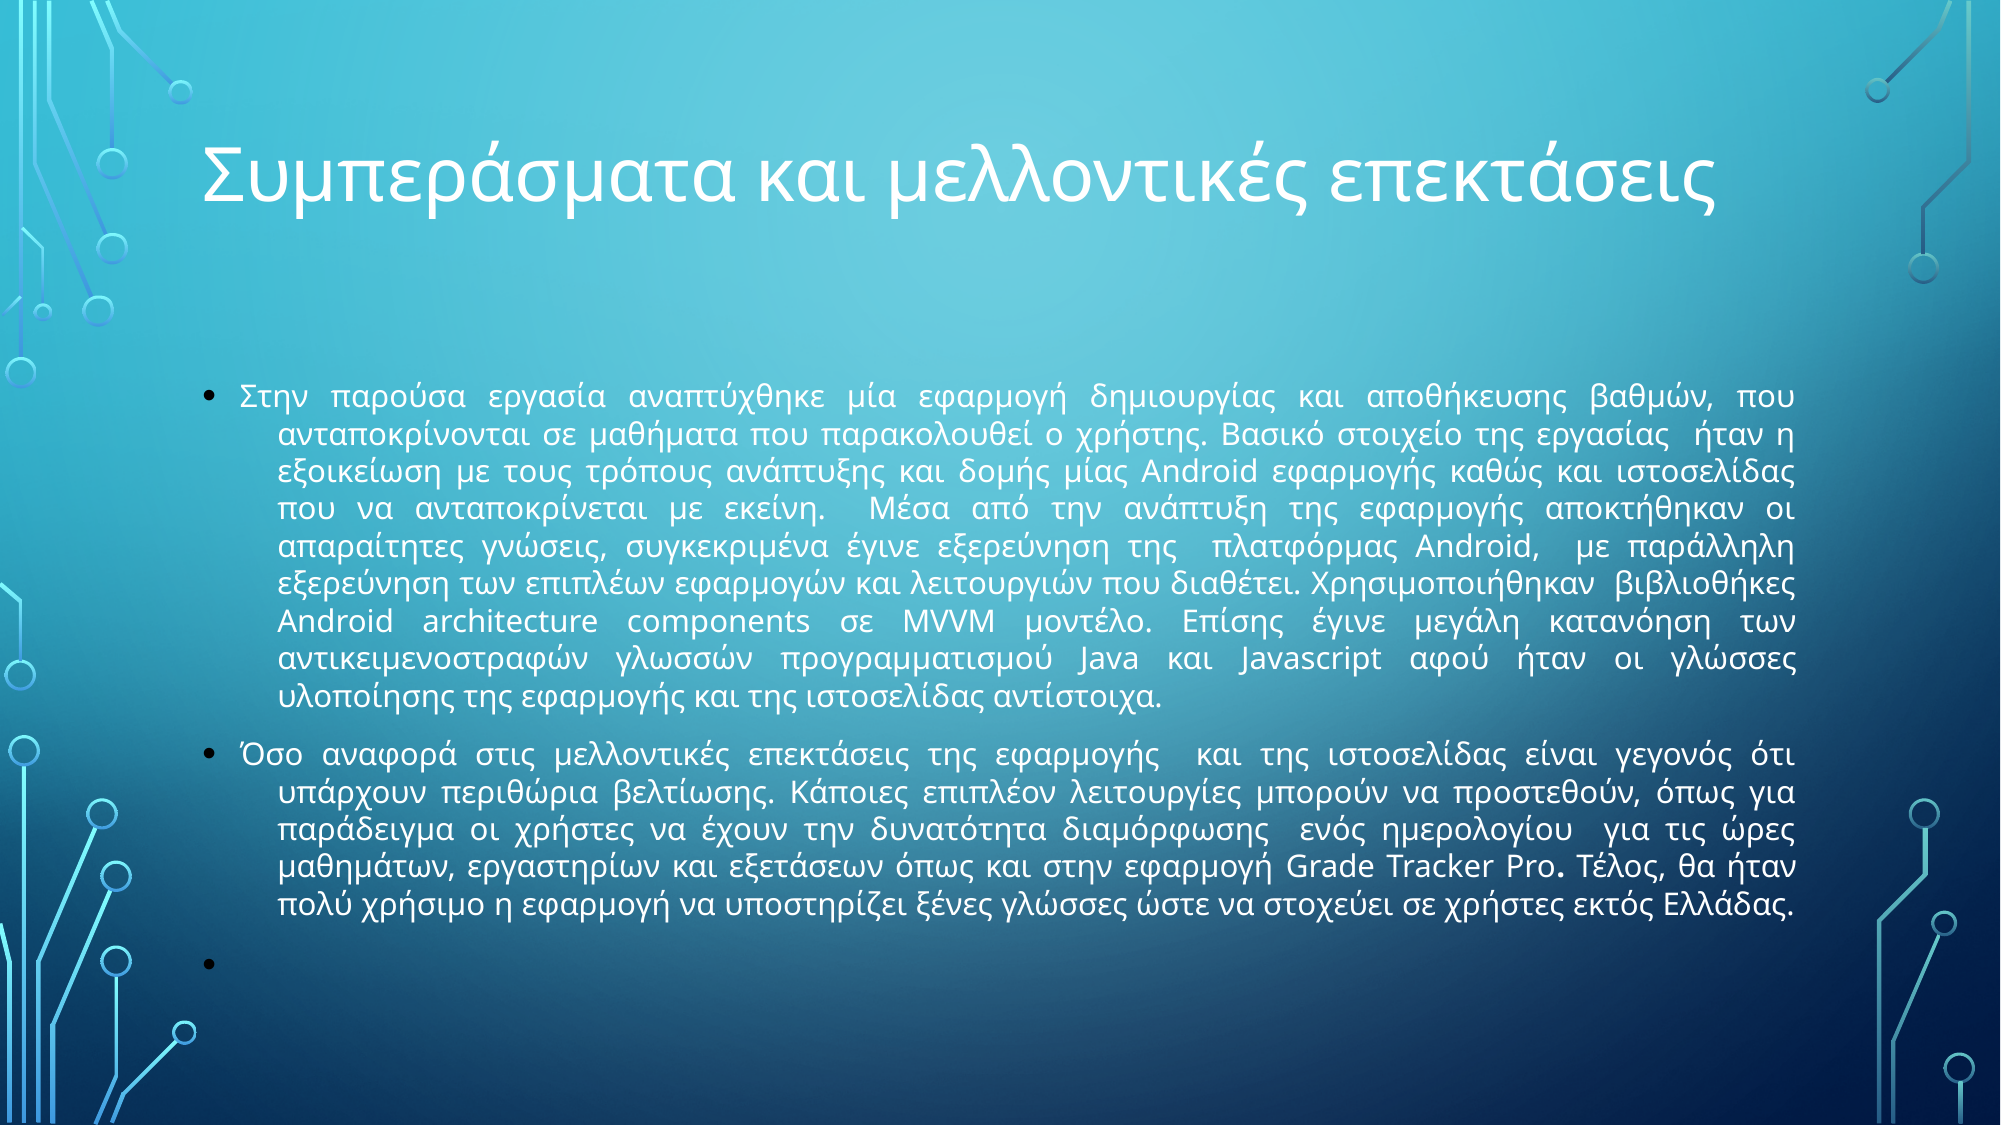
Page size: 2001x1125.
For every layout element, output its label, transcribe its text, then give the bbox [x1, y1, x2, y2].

list Στην παρούσα εργασία αναπτύχθηκε μία εφαρμογή δημιουργίας και αποθήκευσης βαθμών, που ανταποκρίνονται σε μαθήματα που παρακολουθεί ο χρήστης. Βασικό στοιχείο της εργασίας ήταν η εξοικείωση με τους τρόπους ανάπτυξης και δομής μίας Android εφαρμογής καθώς και ιστοσελίδας που να ανταποκρίνεται με εκείνη. Μέσα από την ανάπτυξη της εφαρμογής αποκτήθηκαν οι απαραίτητες γνώσεις, συγκεκριμένα έγινε εξερεύνηση της πλατφόρμας Android, με παράλληλη εξερεύνηση των επιπλέων εφαρμογών και λειτουργιών που διαθέτει. Χρησιμοποιήθηκαν βιβλιοθήκες Android architecture components σε MVVM μοντέλο. Επίσης έγινε μεγάλη κατανόηση των αντικειμενοστραφών γλωσσών προγραμματισμού Java και Javascript αφού ήταν οι γλώσσες υλοποίησης της εφαρμογής και της ιστοσελίδας αντίστοιχα. Όσο αναφορά στις μελλοντικές επεκτάσεις της εφαρμογής και της ιστοσελίδας είναι γεγονός ότι υπάρχουν περιθώρια βελτίωσης. Κάποιες επιπλέον λειτουργίες μπορούν να προστεθούν, όπως για παράδειγμα οι χρήστες να έχουν την δυνατότητα διαμόρφωσης ενός ημερολογίου για τις ώρες μαθημάτων, εργαστηρίων και εξετάσεων όπως και στην εφαρμογή Grade Tracker Pro. Τέλος, θα ήταν πολύ χρήσιμο η εφαρμογή να υποστηρίζει ξένες γλώσσες ώστε να στοχεύει σε χρήστες εκτός Ελλάδας. [187, 369, 1813, 951]
title Συμπεράσματα και μελλοντικές επεκτάσεις [187, 101, 1813, 344]
